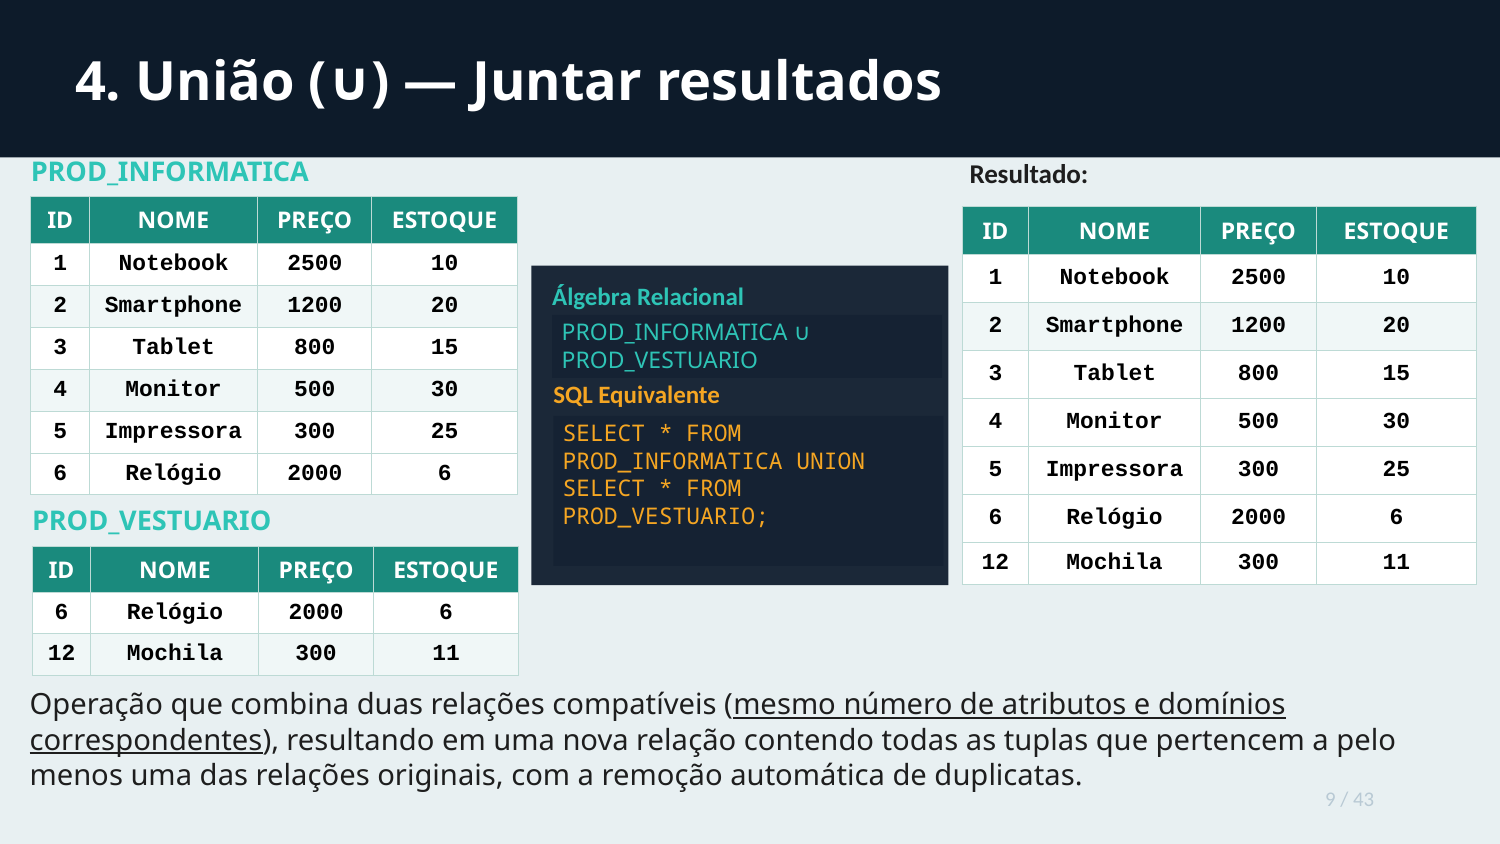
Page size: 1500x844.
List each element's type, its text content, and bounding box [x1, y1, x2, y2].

table_header PREÇO [1201, 207, 1316, 254]
table_cell Notebook [1029, 255, 1200, 302]
table_cell 12 [963, 543, 1028, 584]
table_cell 30 [372, 370, 517, 411]
table_cell 2500 [258, 244, 371, 285]
table_cell 15 [1317, 351, 1476, 398]
table_cell 2000 [259, 593, 373, 633]
table_cell 300 [1201, 543, 1316, 584]
table_cell 2 [31, 286, 89, 327]
text_box SELECT * FROM PROD_INFORMATICA UNION SELECT * FROM PROD_VESTUARIO; [562, 418, 934, 562]
table_cell Mochila [1029, 543, 1200, 584]
table_header PREÇO [258, 197, 371, 243]
table_cell Monitor [90, 370, 257, 411]
table_cell 3 [31, 328, 89, 369]
table_header ID [963, 207, 1028, 254]
table_cell 10 [372, 244, 517, 285]
table_cell Tablet [90, 328, 257, 369]
table_cell 6 [963, 495, 1028, 542]
table_cell 20 [1317, 303, 1476, 350]
table_cell Impressora [1029, 447, 1200, 494]
table_cell 300 [258, 412, 371, 453]
text_box [531, 265, 949, 586]
table_cell 500 [1201, 399, 1316, 446]
table_cell 300 [1201, 447, 1316, 494]
text_box SQL Equivalente [553, 370, 944, 415]
table_cell 12 [33, 634, 90, 675]
table_cell 1 [963, 255, 1028, 302]
table_header ID [31, 197, 89, 243]
table_cell 500 [258, 370, 371, 411]
table_cell Smartphone [1029, 303, 1200, 350]
text_box 4. União (∪) — Juntar resultados [74, 22, 1425, 135]
table_cell 15 [372, 328, 517, 369]
table_header ESTOQUE [372, 197, 517, 243]
table_cell 30 [1317, 399, 1476, 446]
table_cell Relógio [1029, 495, 1200, 542]
table_header NOME [91, 547, 258, 592]
table_cell 25 [372, 412, 517, 453]
table_cell 5 [31, 412, 89, 453]
table_cell Notebook [90, 244, 257, 285]
table_header ESTOQUE [374, 547, 518, 592]
table_cell 5 [963, 447, 1028, 494]
table_cell 2000 [258, 454, 371, 494]
text_box PROD_INFORMATICA ∪ PROD_VESTUARIO [561, 317, 933, 355]
table_cell 300 [259, 634, 373, 675]
table_header PREÇO [259, 547, 373, 592]
table_cell 2000 [1201, 495, 1316, 542]
text_box [0, 0, 1500, 158]
table_header ID [33, 547, 90, 592]
text_box Resultado: [969, 149, 1270, 195]
table_cell 4 [963, 399, 1028, 446]
table_cell Mochila [91, 634, 258, 675]
table_cell 2500 [1201, 255, 1316, 302]
table_cell Impressora [90, 412, 257, 453]
table_cell 4 [31, 370, 89, 411]
table_cell 1200 [1201, 303, 1316, 350]
table_cell Relógio [90, 454, 257, 494]
table_cell 2 [963, 303, 1028, 350]
table_header NOME [90, 197, 257, 243]
text_box Operação que combina duas relações compatíveis (mesmo número de atributos e domínios correspondentes), resultando em uma nova relação contendo todas as tuplas que pertencem a pelo menos uma das relações originais, com a remoção automática de duplicatas. [29, 679, 1477, 798]
text_box Álgebra Relacional [552, 272, 943, 314]
table_cell Smartphone [90, 286, 257, 327]
table_cell 1 [31, 244, 89, 285]
table_cell 800 [258, 328, 371, 369]
table_cell 11 [374, 634, 518, 675]
table_cell 800 [1201, 351, 1316, 398]
table_cell 6 [372, 454, 517, 494]
table_cell Tablet [1029, 351, 1200, 398]
table_cell 25 [1317, 447, 1476, 494]
table_cell 11 [1317, 543, 1476, 584]
table_header NOME [1029, 207, 1200, 254]
table_cell 10 [1317, 255, 1476, 302]
table_cell 6 [374, 593, 518, 633]
table_cell Monitor [1029, 399, 1200, 446]
table_cell 6 [1317, 495, 1476, 542]
table_cell 6 [33, 593, 90, 633]
table_cell 6 [31, 454, 89, 494]
table_header ESTOQUE [1317, 207, 1476, 254]
table_cell 3 [963, 351, 1028, 398]
text_box PROD_VESTUARIO [32, 496, 546, 542]
text_box PROD_INFORMATICA [30, 148, 499, 194]
table_cell 20 [372, 286, 517, 327]
table_cell Relógio [91, 593, 258, 633]
text_box 9 / 43 [1209, 771, 1389, 825]
table_cell 1200 [258, 286, 371, 327]
